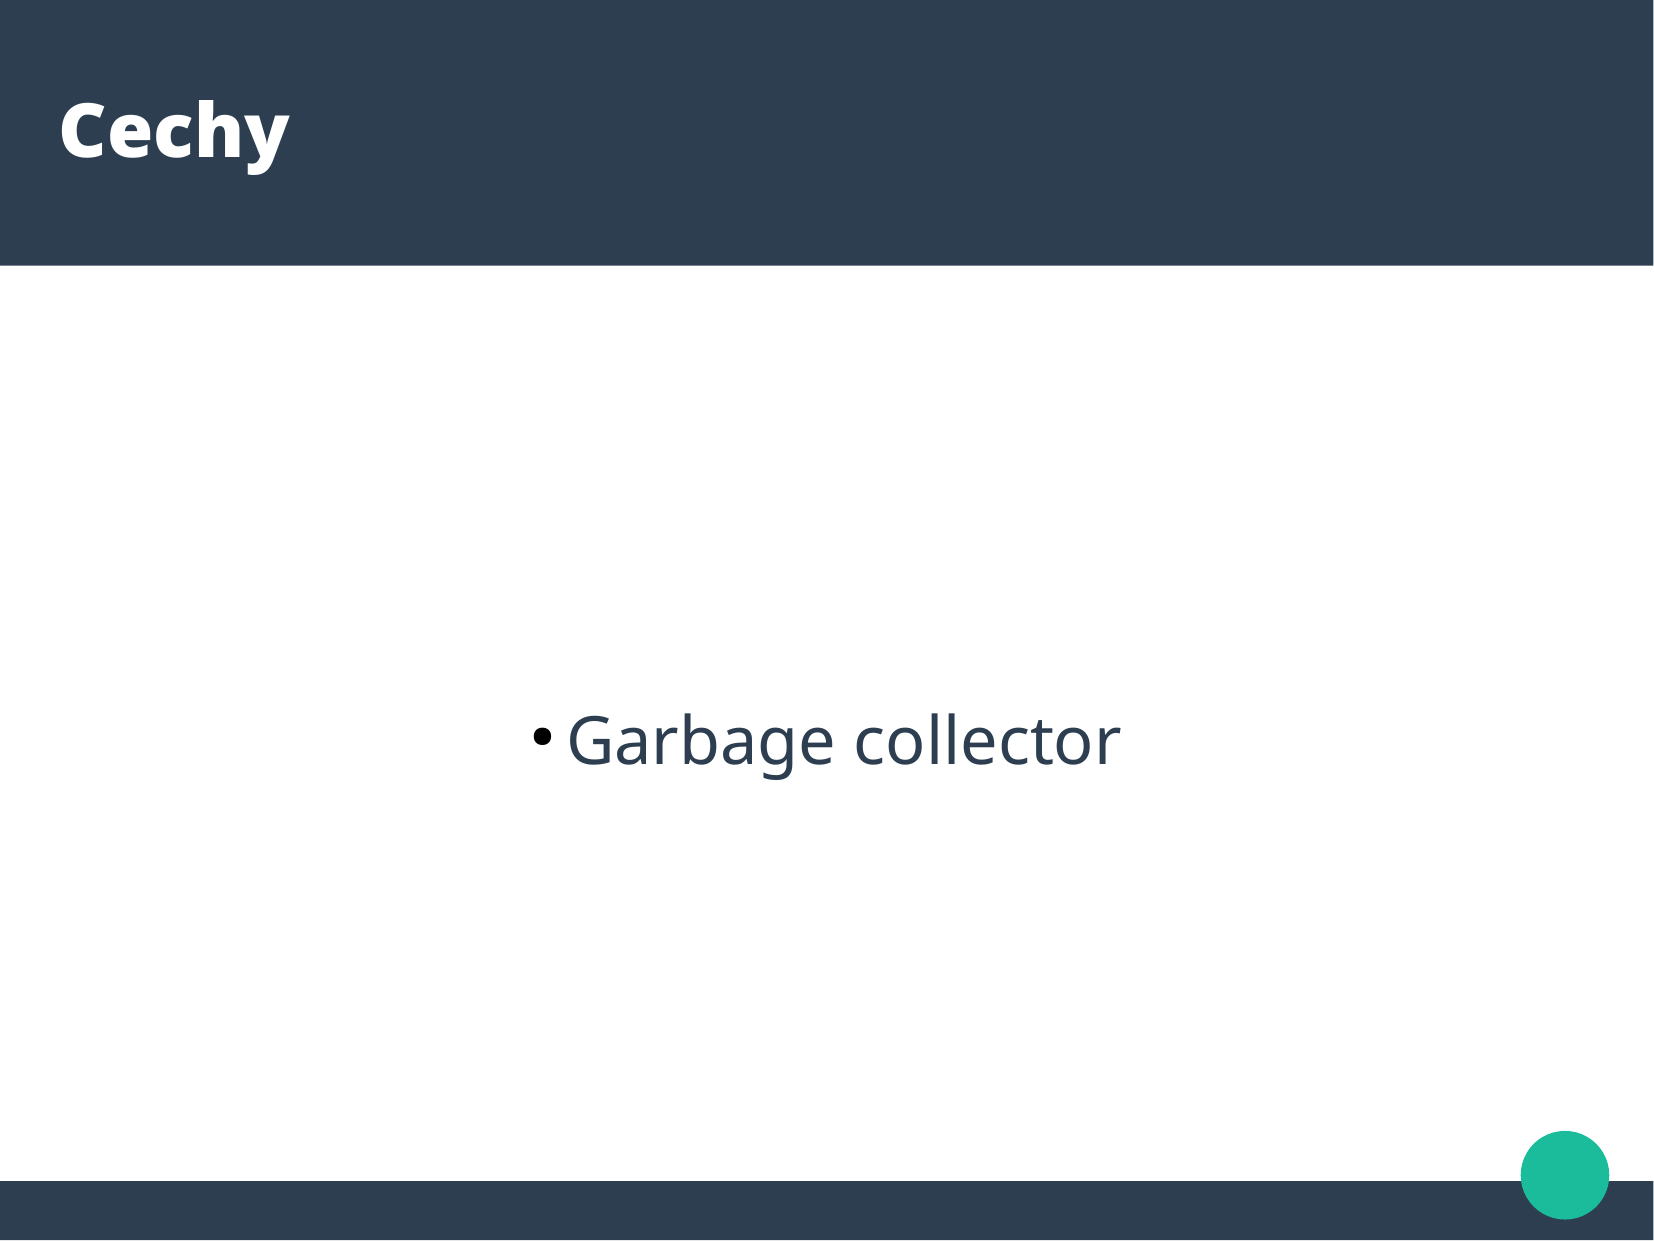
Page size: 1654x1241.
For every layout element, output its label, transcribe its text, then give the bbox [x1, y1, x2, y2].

title Cechy [59, 24, 1595, 232]
subtitle Garbage collector [59, 324, 1595, 1152]
